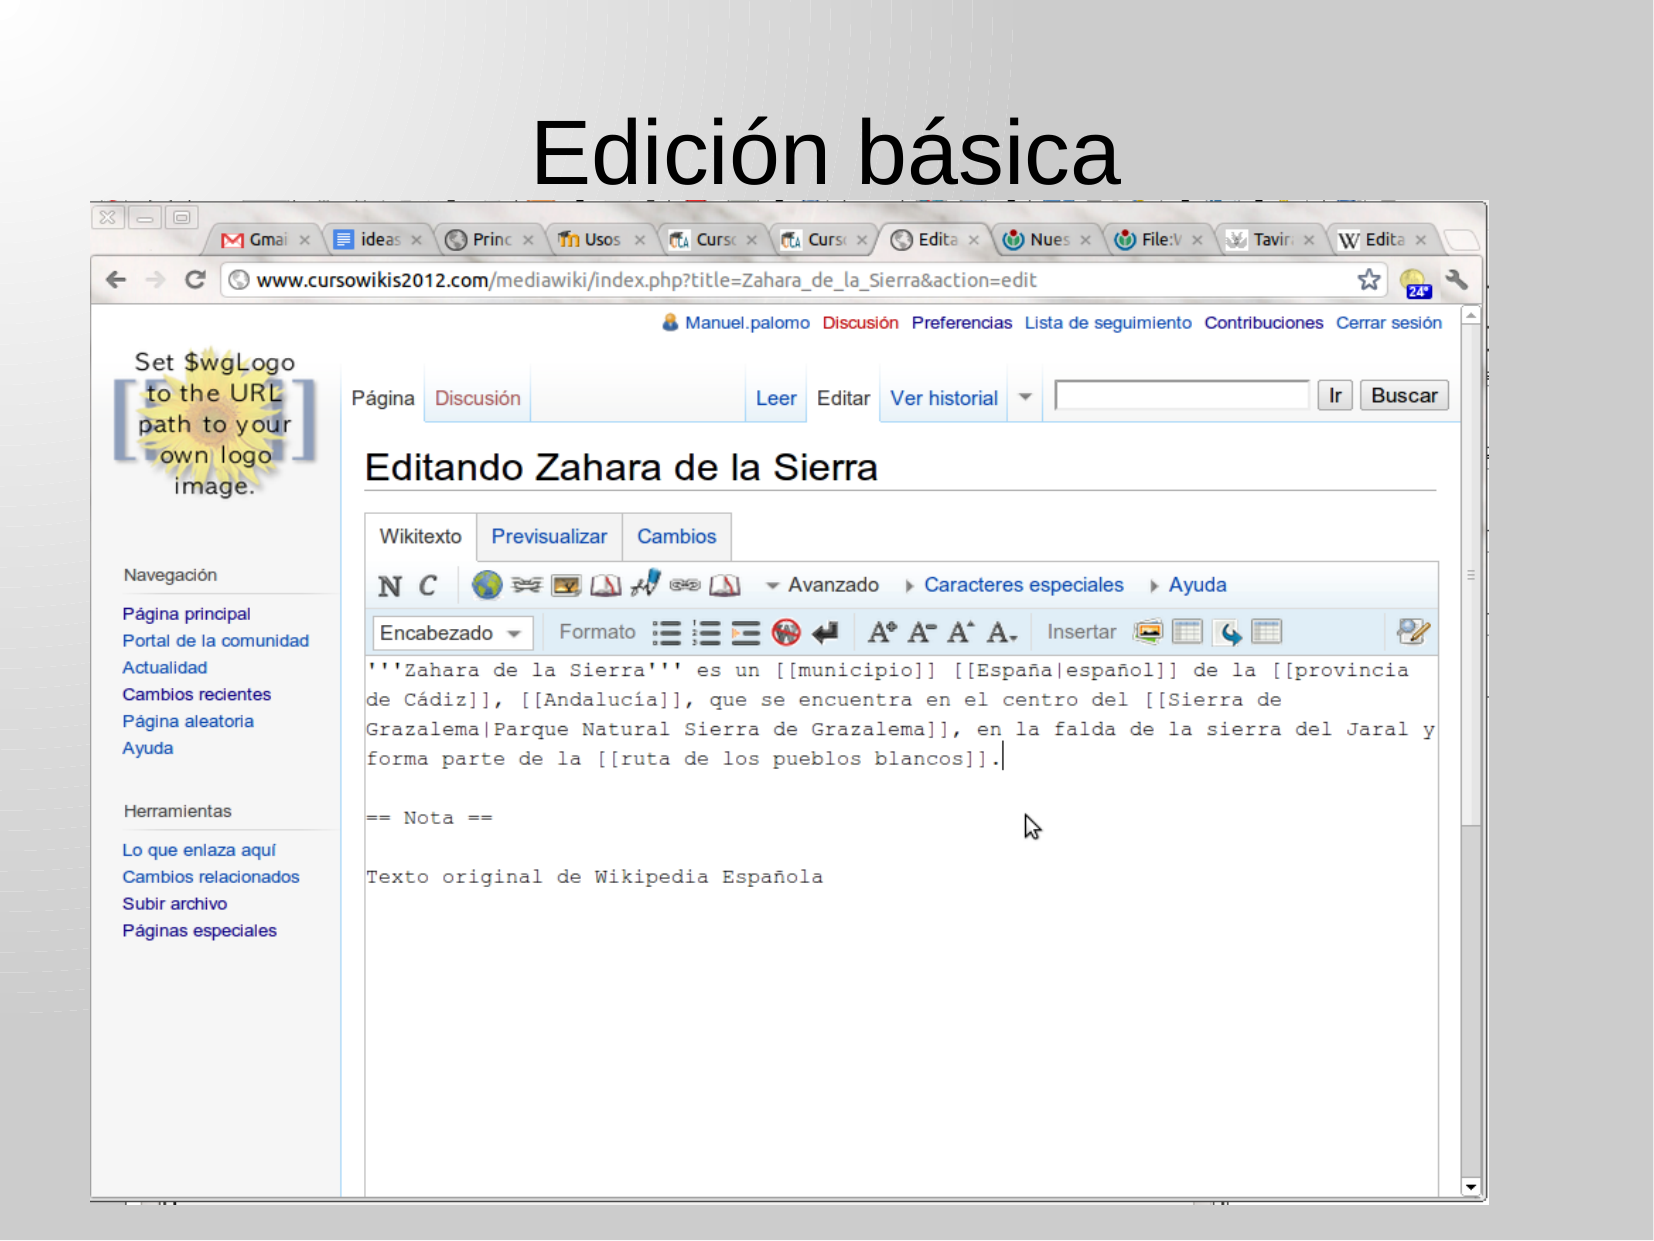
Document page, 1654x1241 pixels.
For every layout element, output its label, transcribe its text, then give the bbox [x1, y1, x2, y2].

title Edición básica [82, 49, 1571, 257]
picture [90, 200, 1489, 1205]
